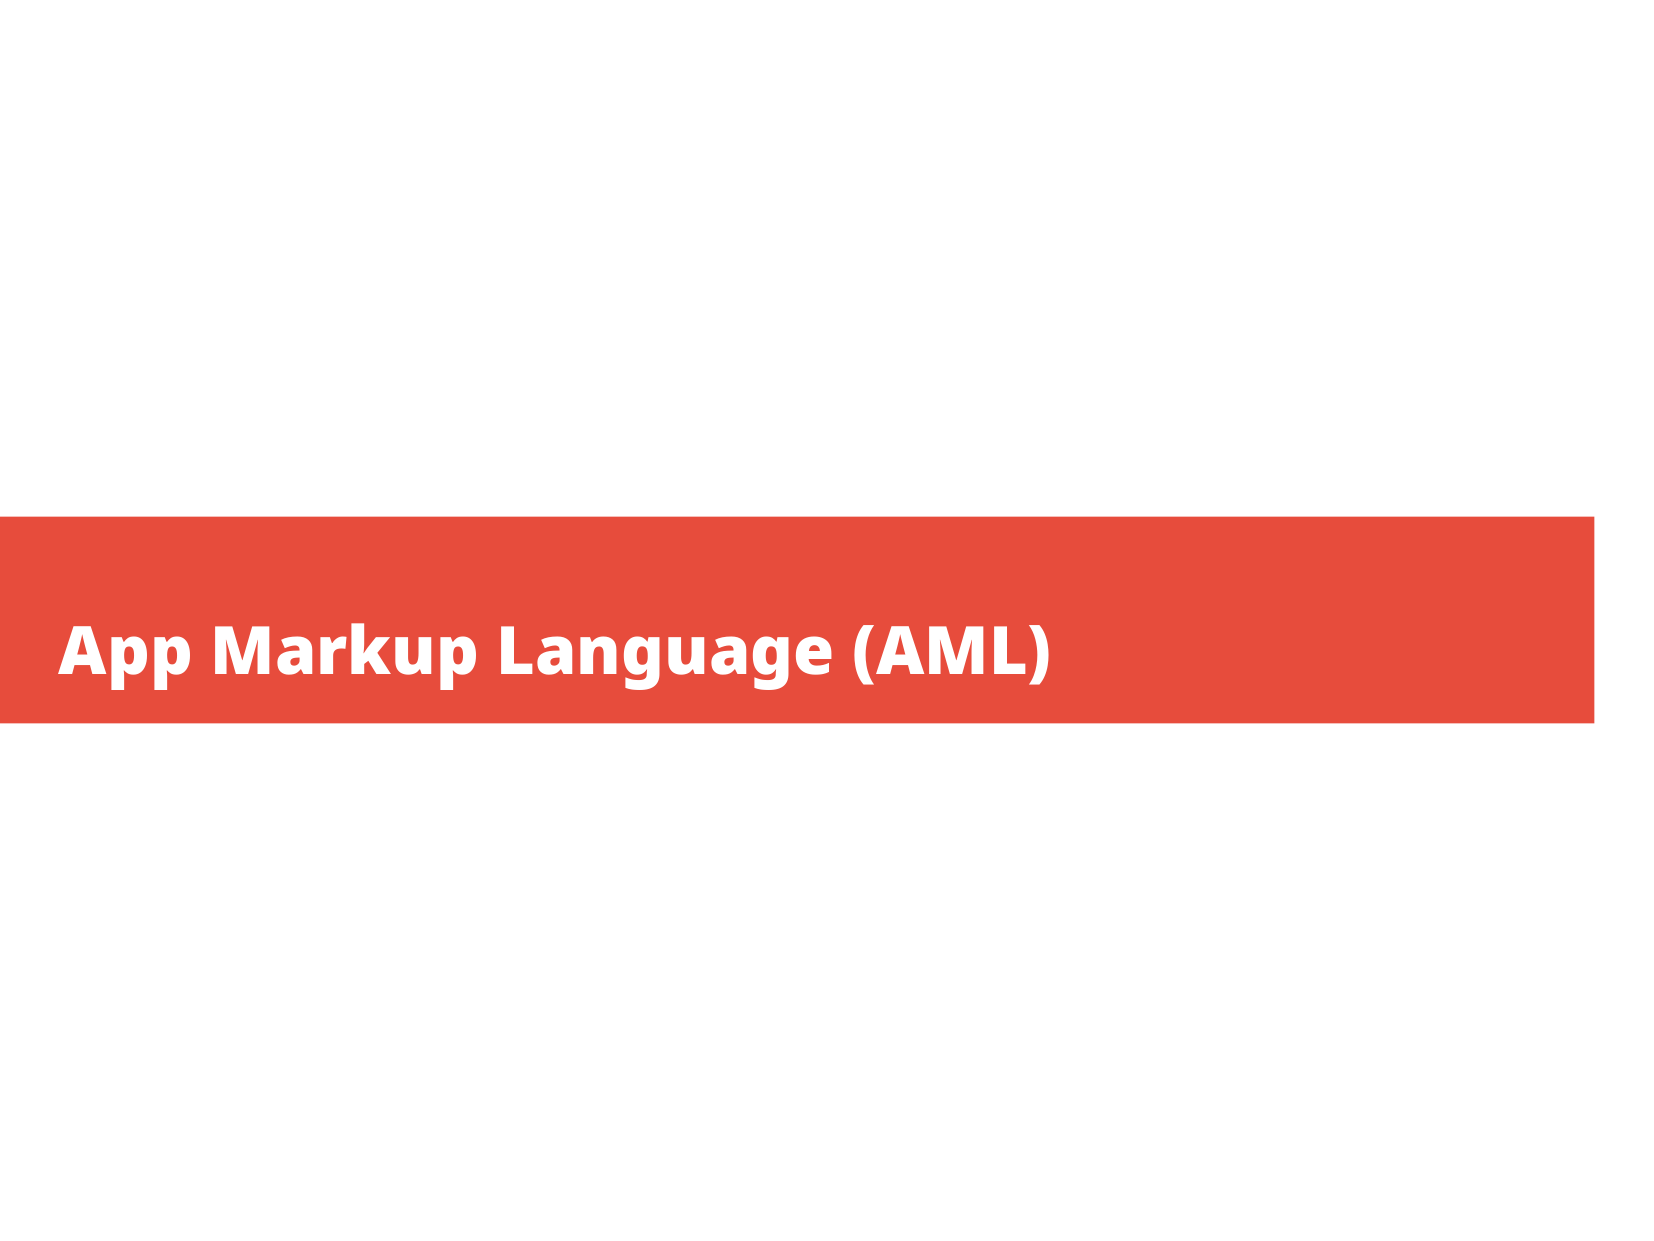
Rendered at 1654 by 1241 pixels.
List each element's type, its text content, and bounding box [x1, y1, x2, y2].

title App Markup Language (AML) [59, 546, 1595, 694]
